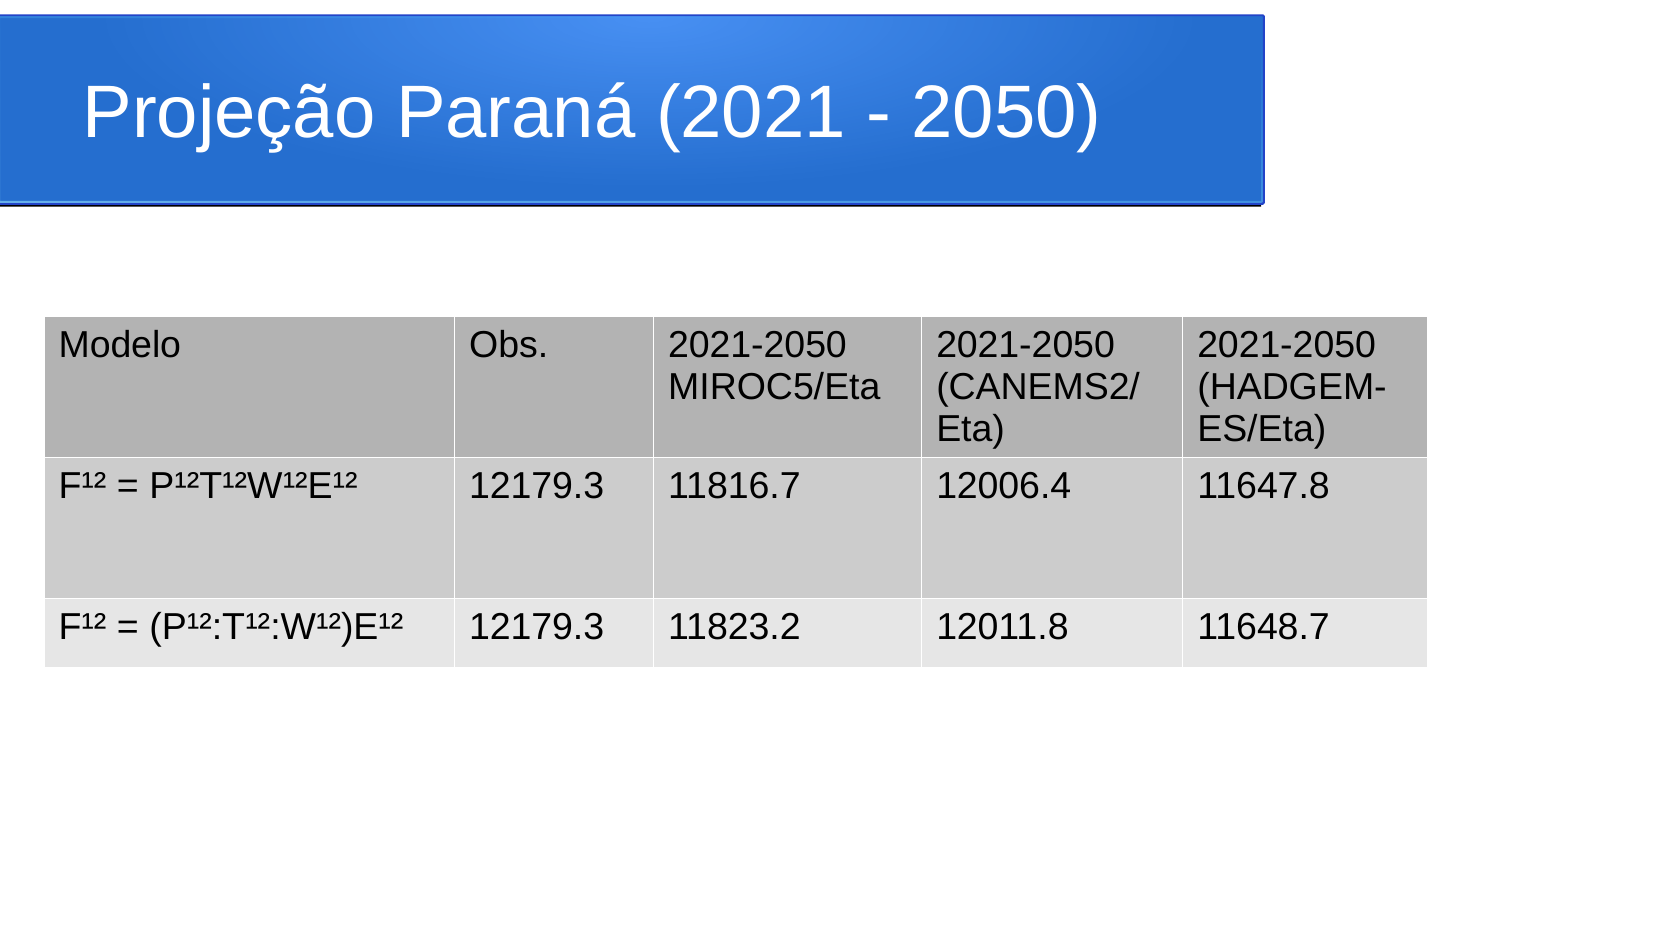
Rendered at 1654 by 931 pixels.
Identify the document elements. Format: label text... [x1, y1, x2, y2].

title Projeção Paraná (2021 - 2050) [82, 35, 1235, 189]
table_header 2021-2050 (HADGEM-ES/Eta) [1183, 317, 1427, 457]
table_cell 11816.7 [654, 458, 921, 598]
table_cell 12179.3 [455, 599, 653, 667]
table_cell 11823.2 [654, 599, 921, 667]
table_cell 12179.3 [455, 458, 653, 598]
table_cell 12011.8 [922, 599, 1182, 667]
table_header Obs. [455, 317, 653, 457]
table_cell 11647.8 [1183, 458, 1427, 598]
table_cell F¹² = P¹²T¹²W¹²E¹² [45, 458, 454, 598]
table_header Modelo [45, 317, 454, 457]
table_cell 11648.7 [1183, 599, 1427, 667]
table_cell 12006.4 [922, 458, 1182, 598]
table_header 2021-2050 MIROC5/Eta [654, 317, 921, 457]
table_header 2021-2050 (CANEMS2/Eta) [922, 317, 1182, 457]
table_cell F¹² = (P¹²:T¹²:W¹²)E¹² [45, 599, 454, 667]
